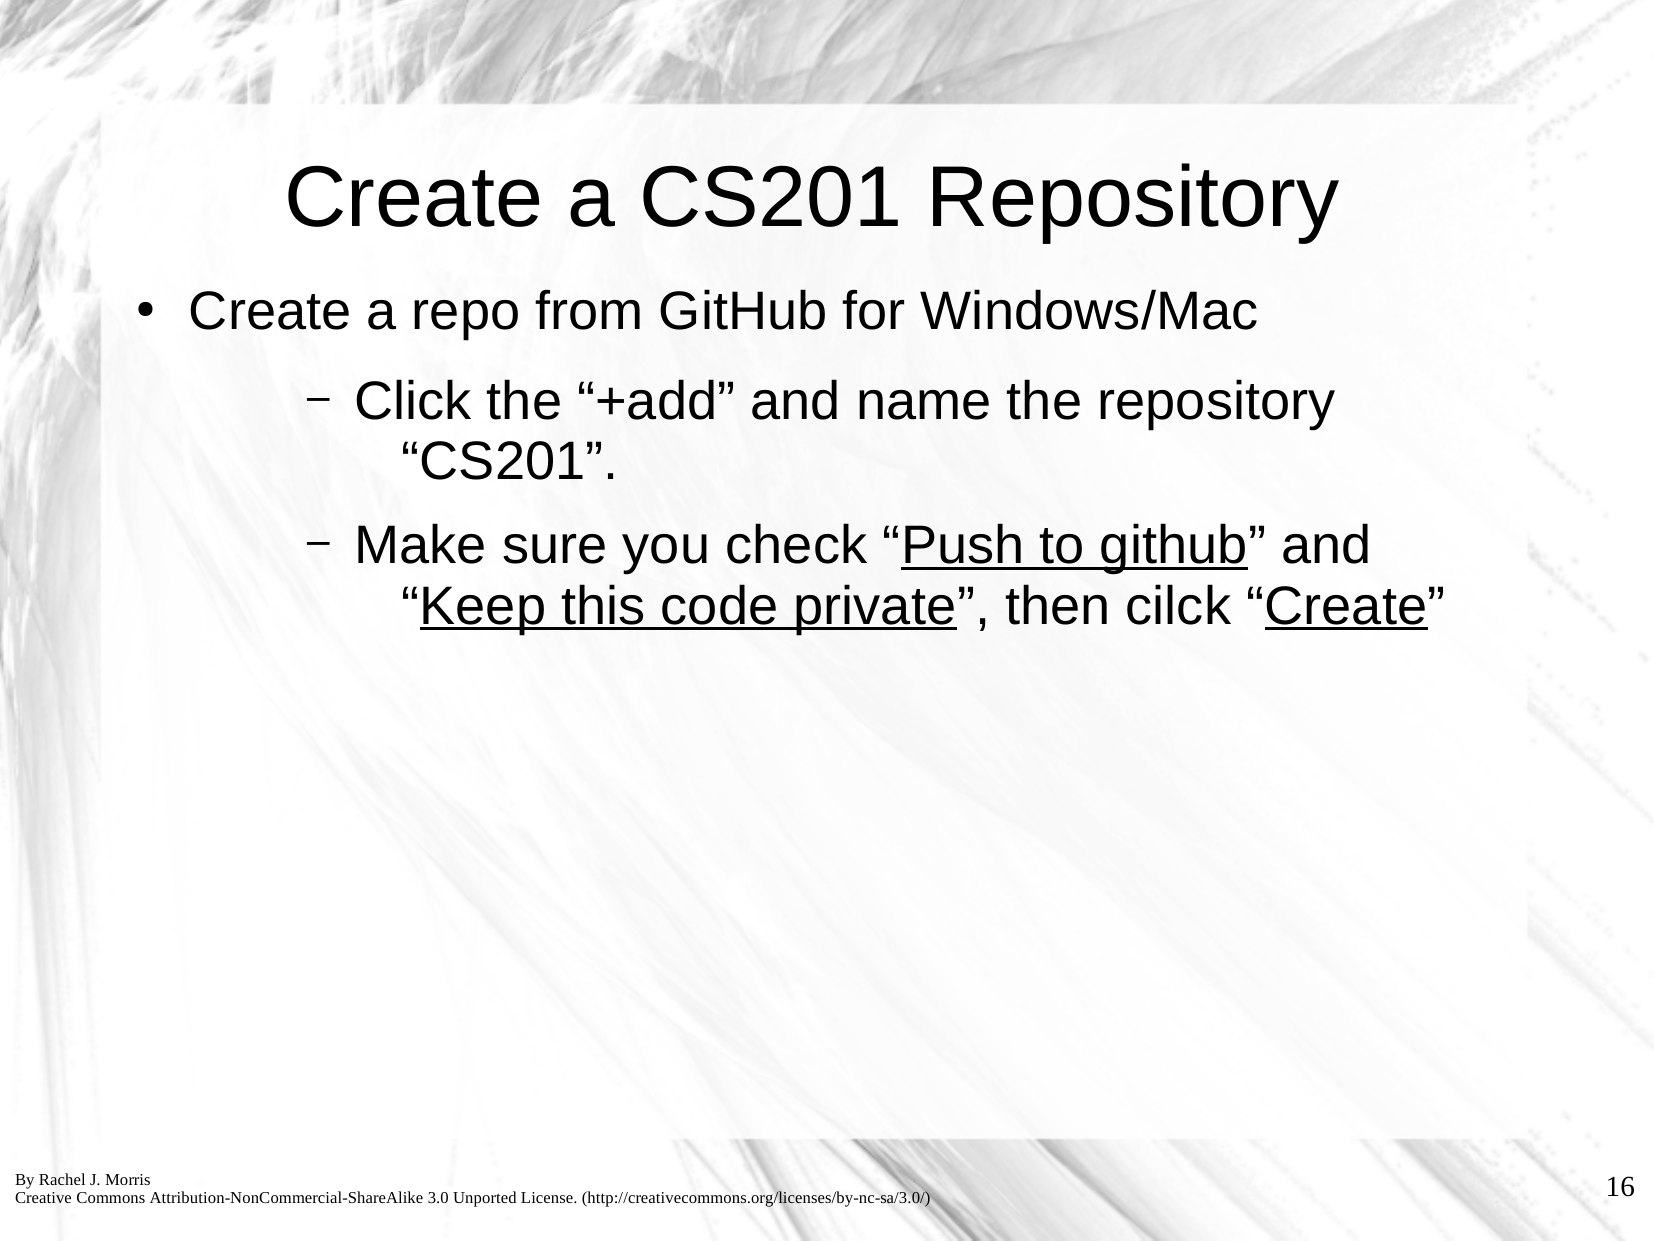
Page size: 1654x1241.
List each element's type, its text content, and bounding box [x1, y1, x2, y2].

picture [0, 0, 1654, 1241]
list Create a repo from GitHub for Windows/Mac Click the “+add” and name the repository “CS201”. Make sure you check “Push to github” and “Keep this code private”, then cilck “Create” [118, 280, 1463, 1084]
title Create a CS201 Repository [118, 112, 1506, 281]
